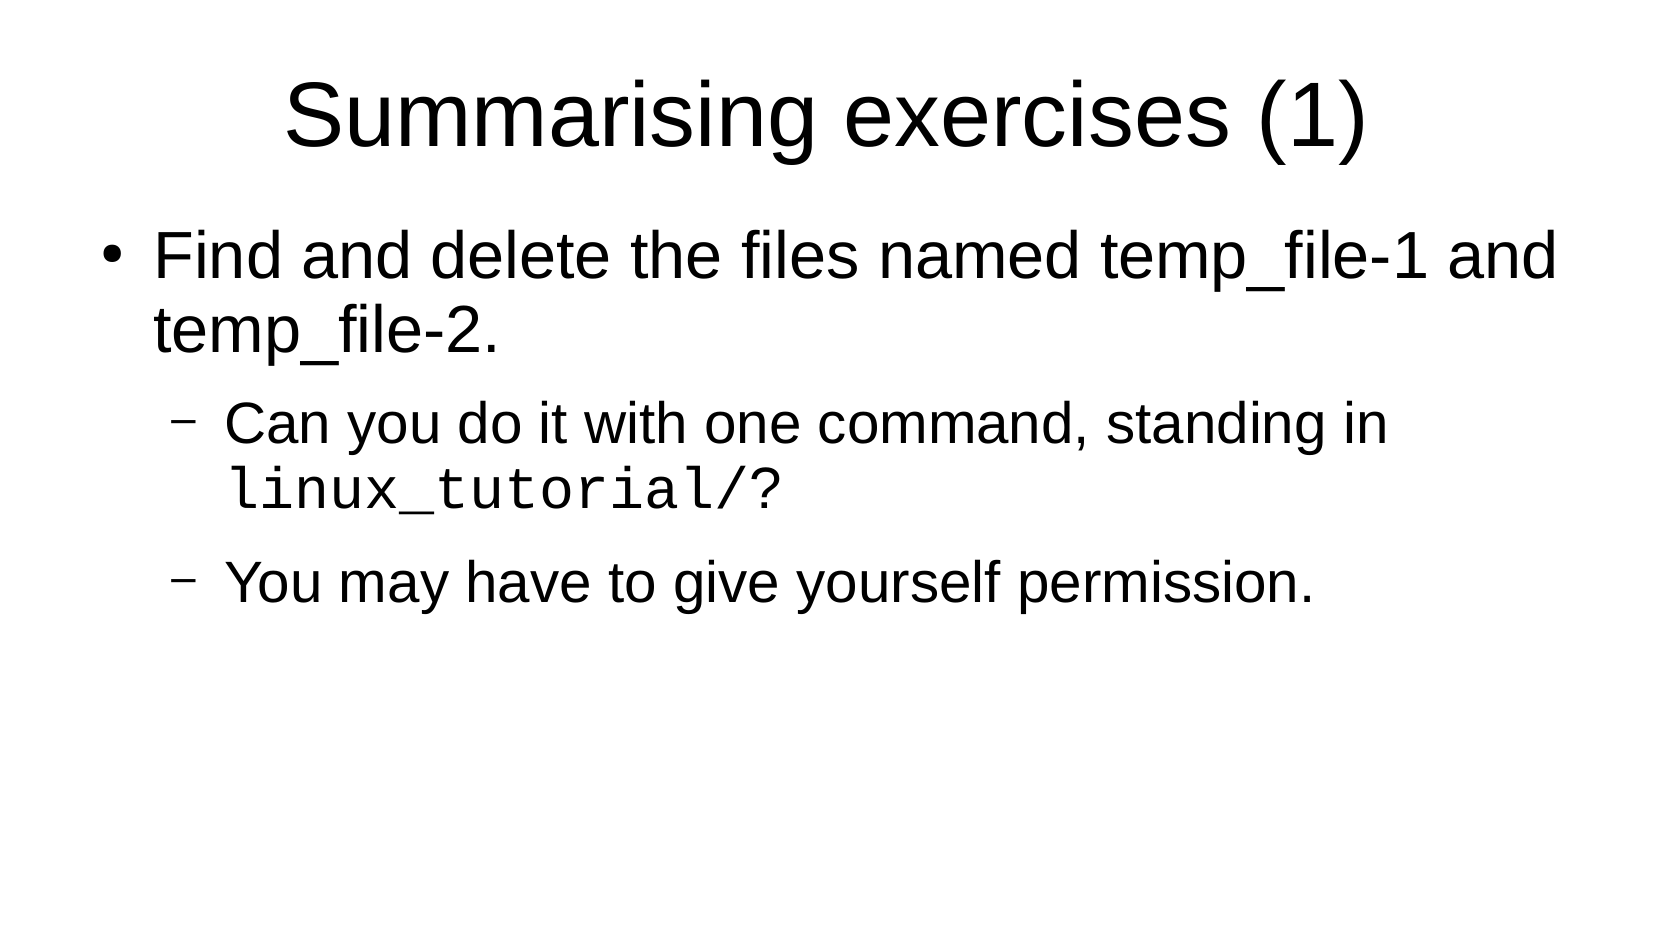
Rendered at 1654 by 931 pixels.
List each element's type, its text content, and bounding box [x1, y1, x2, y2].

title Summarising exercises (1) [82, 37, 1571, 193]
list Find and delete the files named temp_file-1 and temp_file-2. Can you do it with one command, standing in linux_tutorial/? You may have to give yourself permission. [82, 217, 1571, 758]
